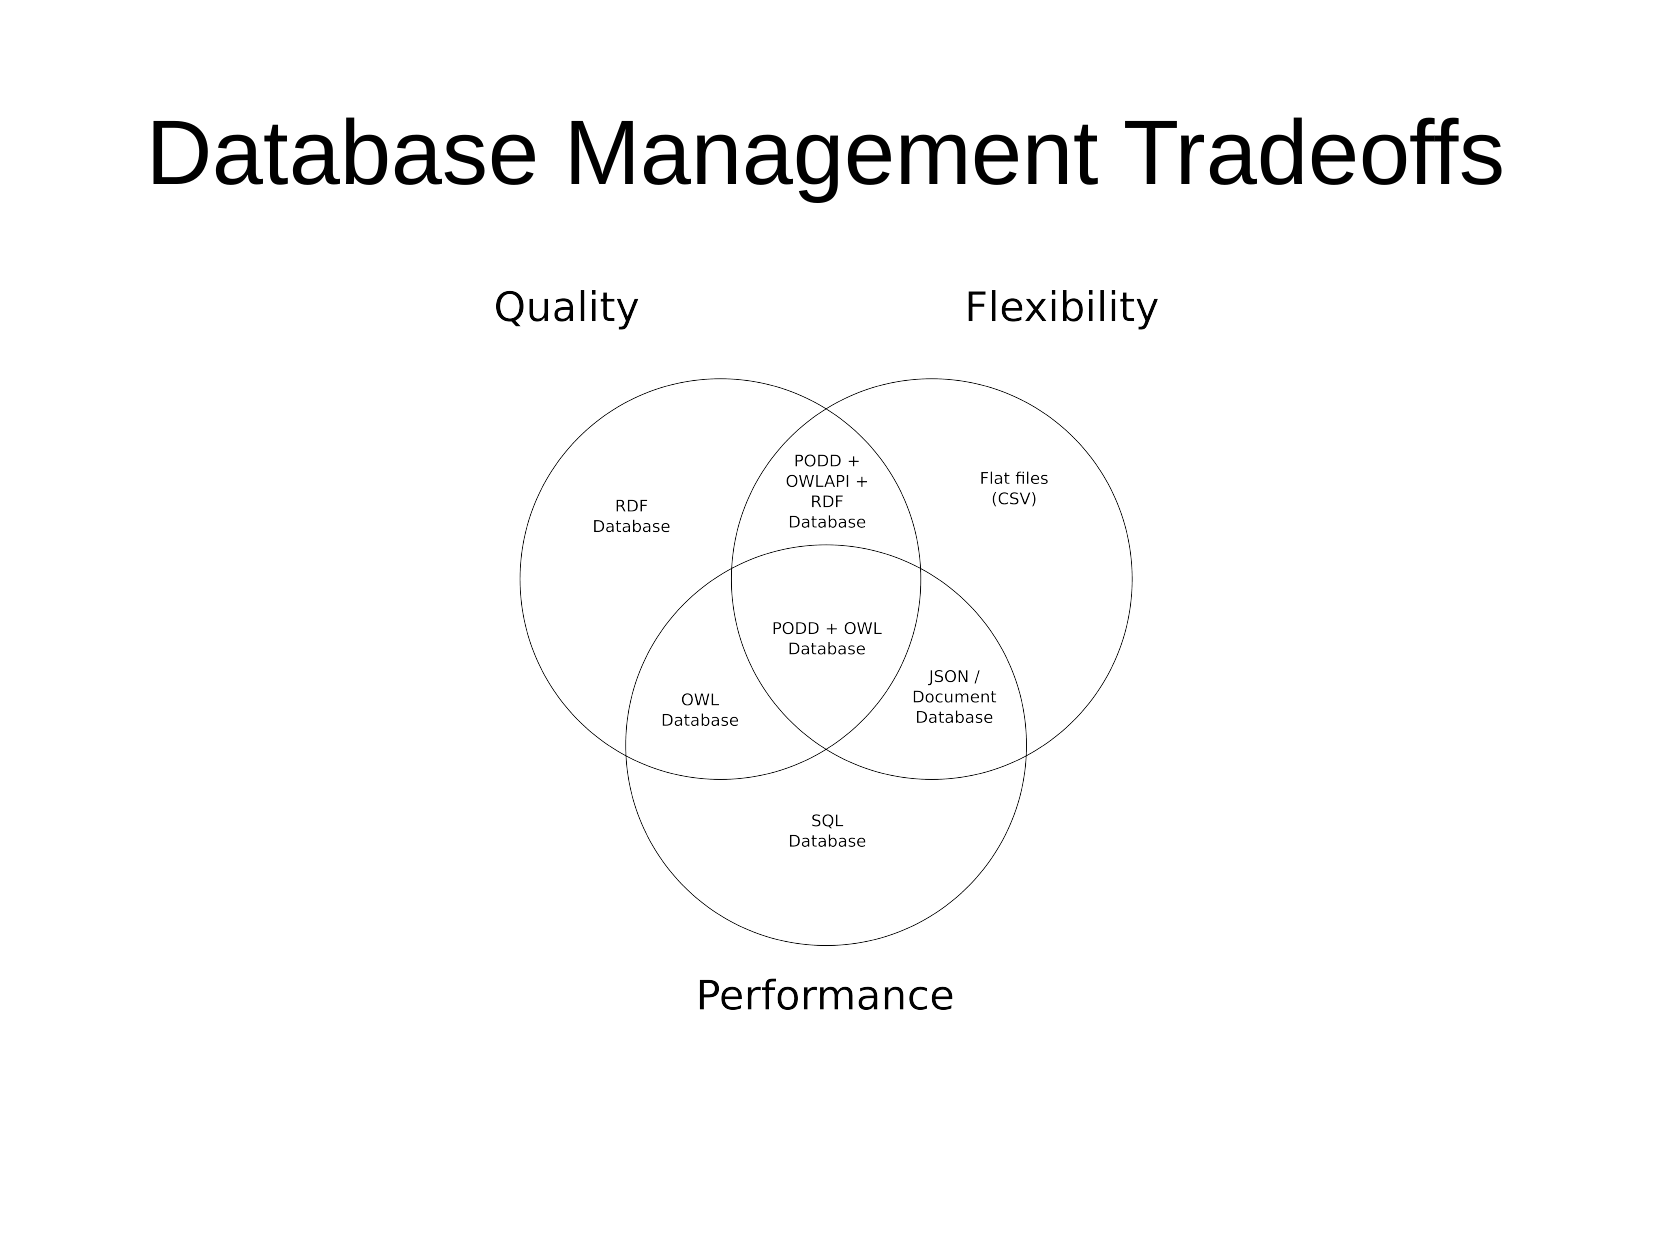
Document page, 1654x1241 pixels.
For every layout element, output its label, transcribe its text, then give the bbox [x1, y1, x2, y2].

picture [496, 290, 1158, 1010]
title Database Management Tradeoffs [82, 49, 1571, 257]
